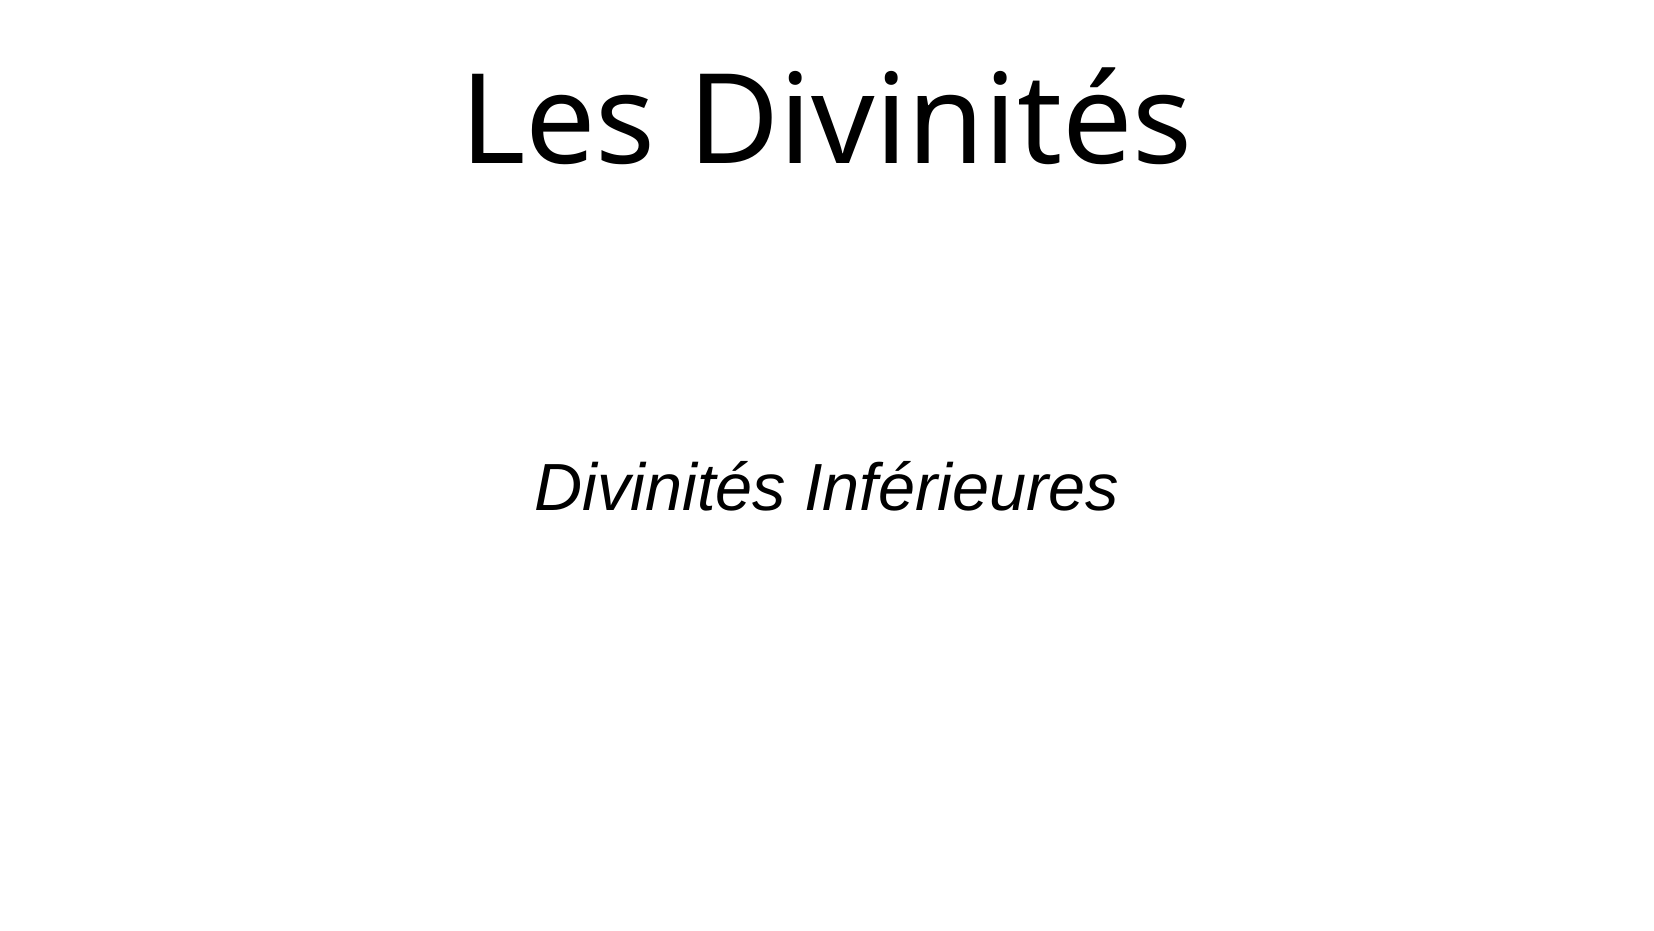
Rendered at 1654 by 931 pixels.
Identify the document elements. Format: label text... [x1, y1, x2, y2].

subtitle Divinités Inférieures [82, 217, 1571, 758]
title Les Divinités [82, 37, 1571, 193]
